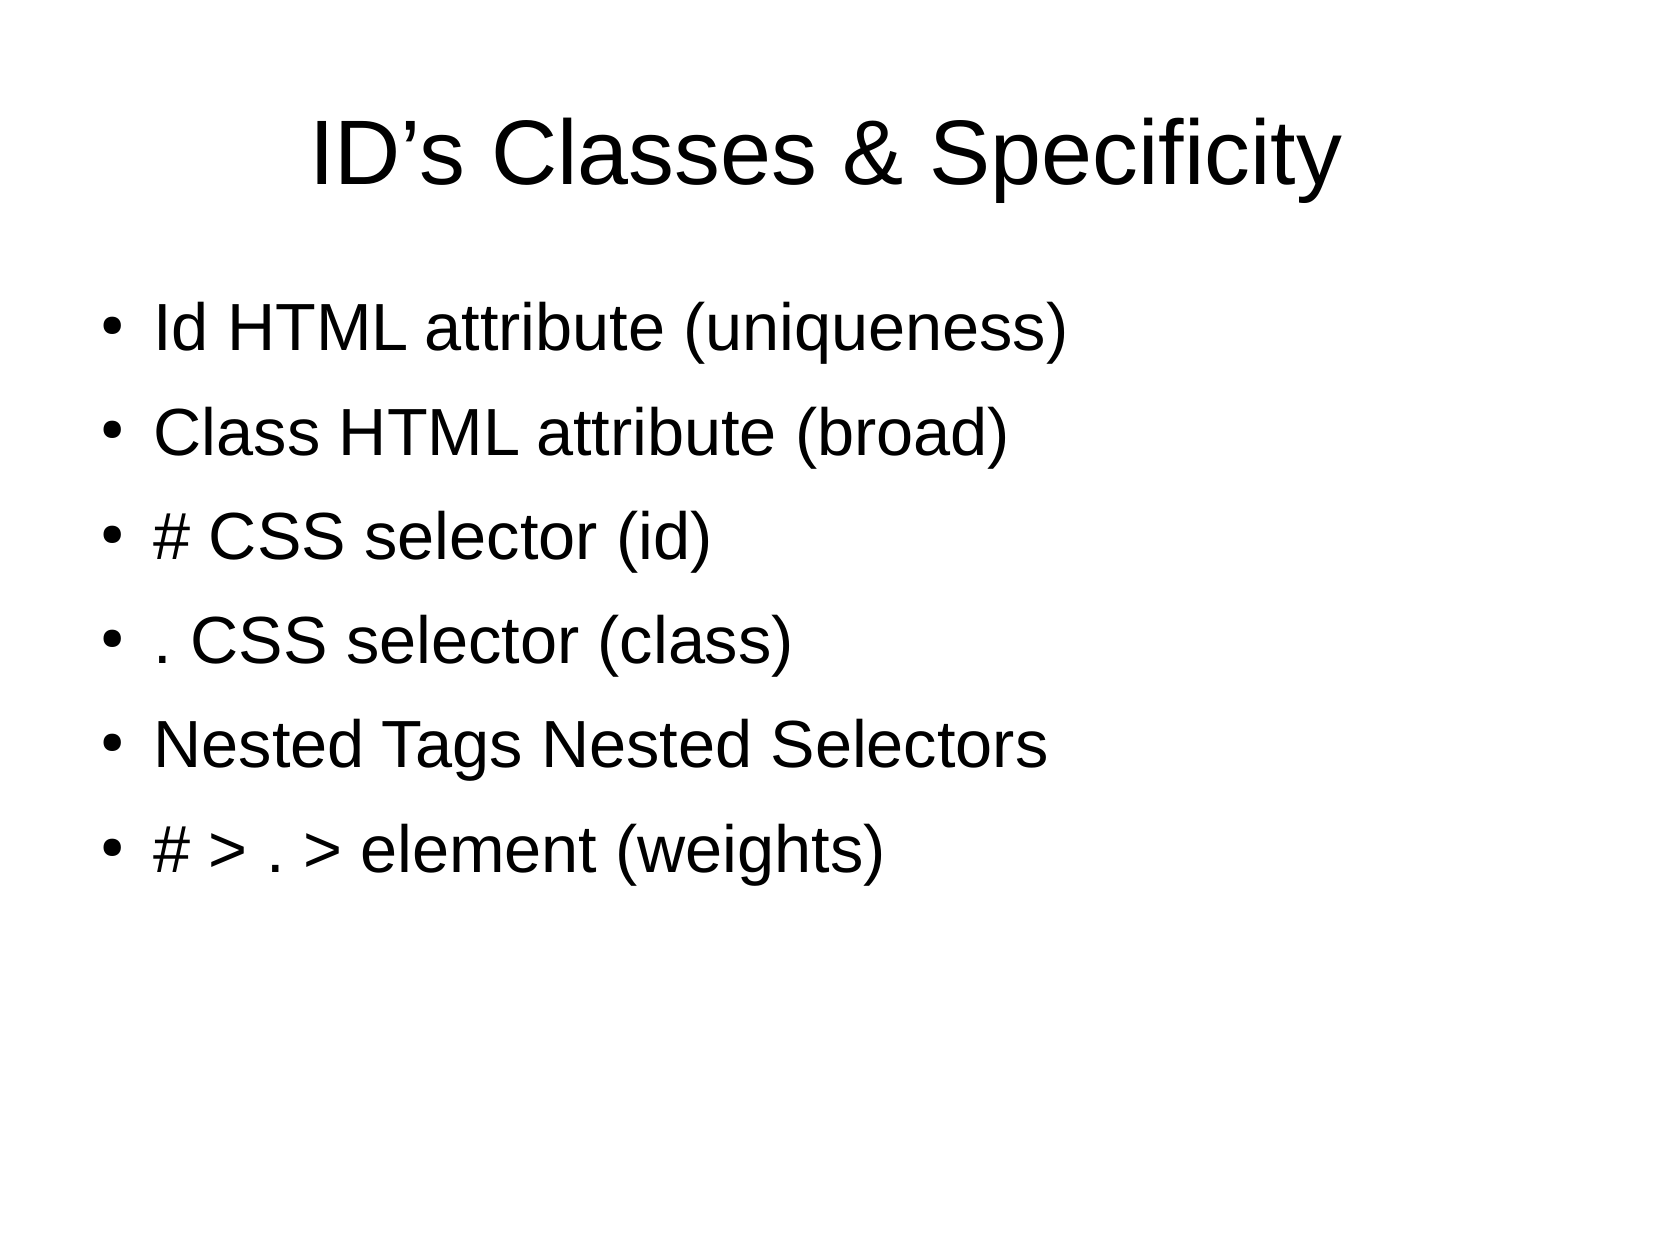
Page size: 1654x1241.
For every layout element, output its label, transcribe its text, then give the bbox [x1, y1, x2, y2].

list Id HTML attribute (uniqueness) Class HTML attribute (broad) # CSS selector (id) . CSS selector (class) Nested Tags Nested Selectors # > . > element (weights) [82, 290, 1571, 1010]
title ID’s Classes & Specificity [82, 49, 1571, 257]
